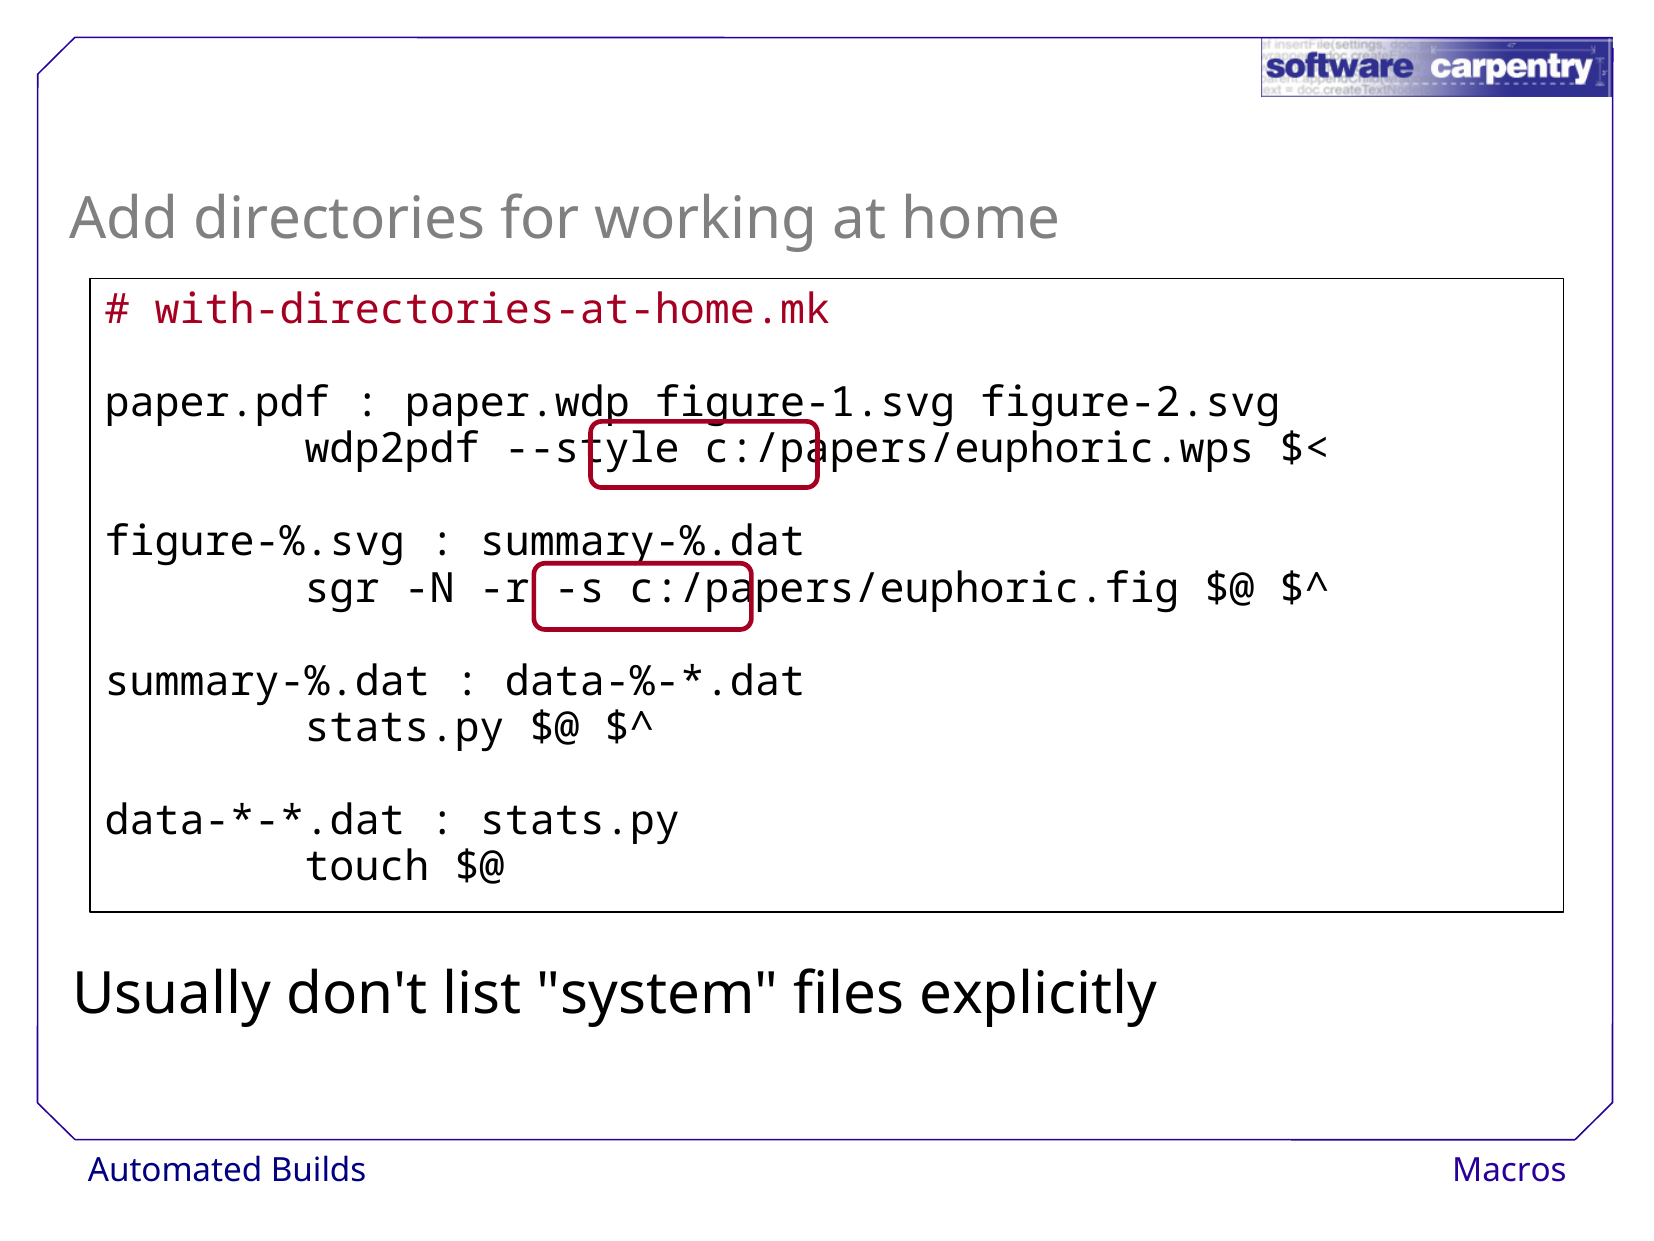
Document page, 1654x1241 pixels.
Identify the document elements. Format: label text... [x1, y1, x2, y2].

text_box # with-directories-at-home.mk paper.pdf : paper.wdp figure-1.svg figure-2.svg wdp2pdf --style c:/papers/euphoric.wps $< figure-%.svg : summary-%.dat sgr -N -r -s c:/papers/euphoric.fig $@ $^ summary-%.dat : data-%-*.dat stats.py $@ $^ data-*-*.dat : stats.py touch $@ [89, 278, 1564, 912]
text_box Add directories for working at home [54, 138, 1226, 259]
text_box Usually don't list "system" files explicitly [57, 912, 1323, 1034]
picture [1261, 39, 1613, 97]
